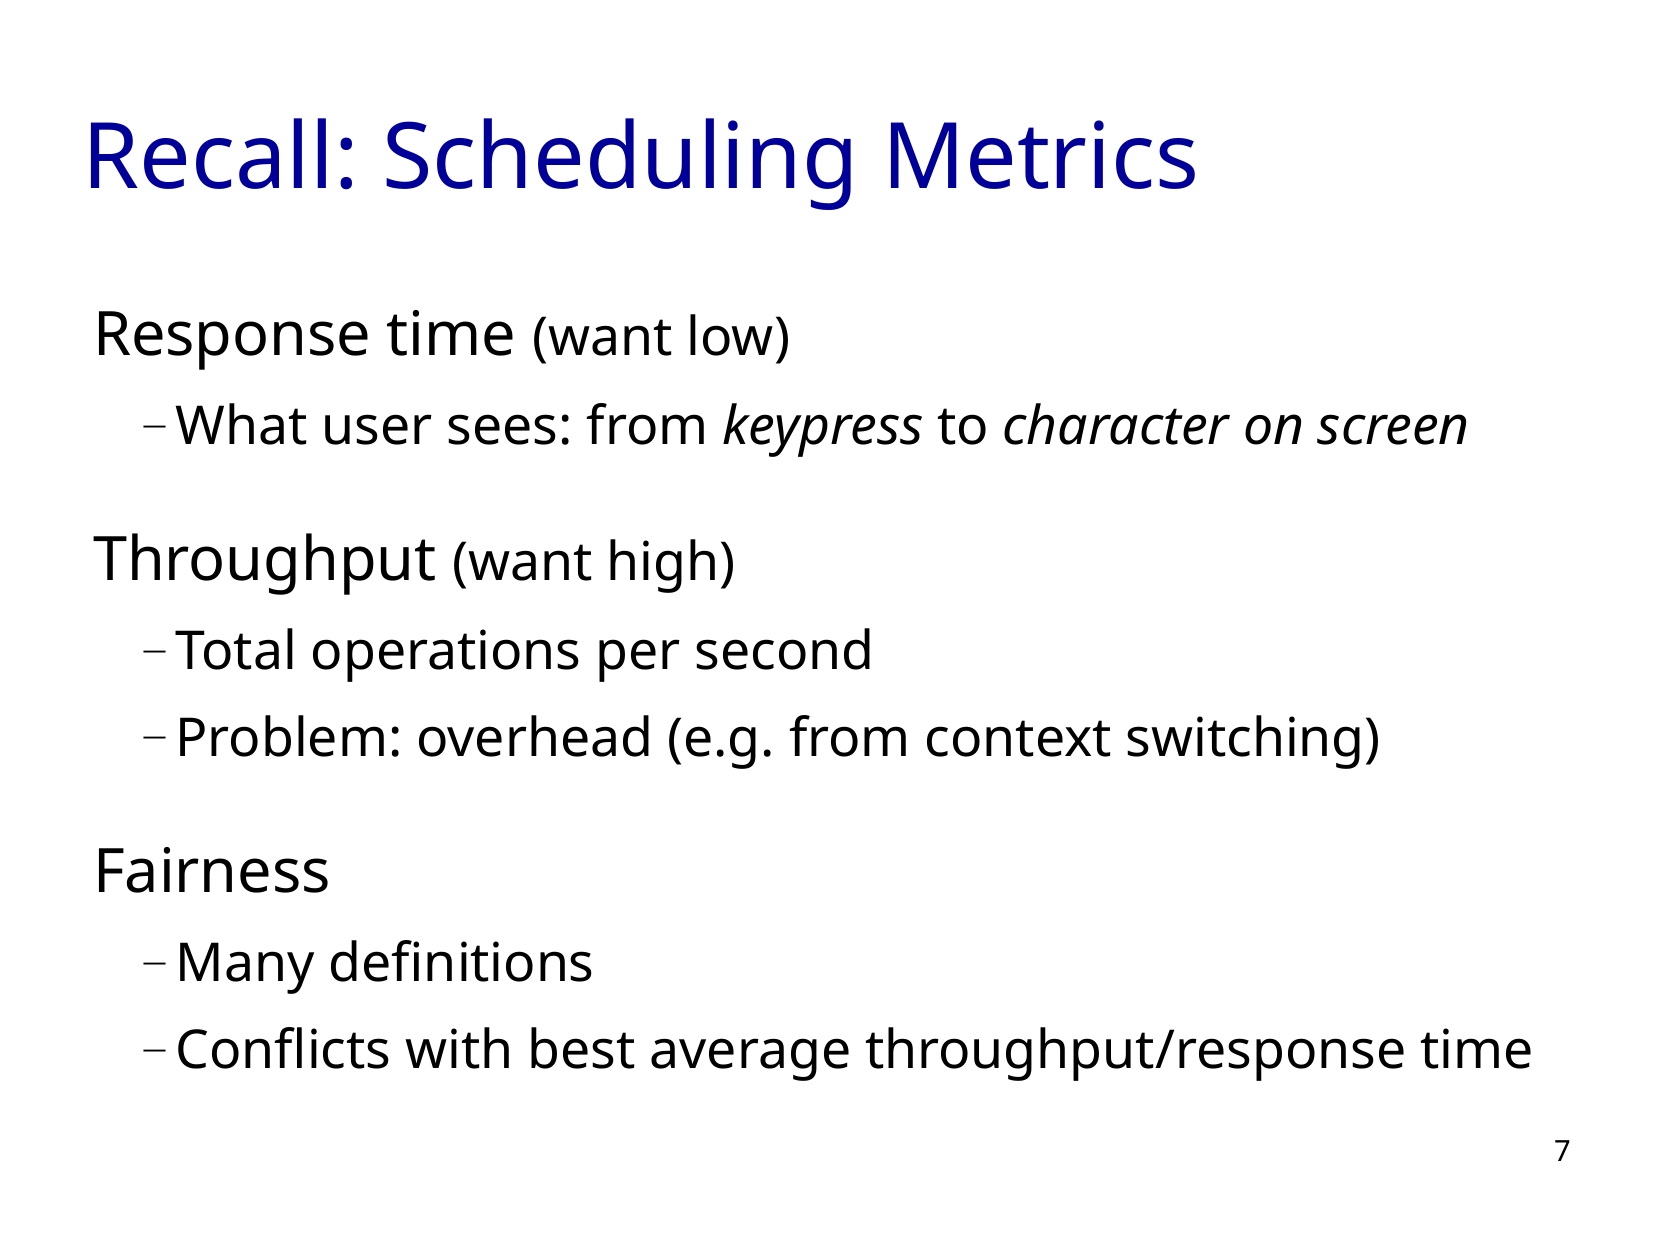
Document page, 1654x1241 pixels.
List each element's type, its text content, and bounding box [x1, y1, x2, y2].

title Recall: Scheduling Metrics [82, 49, 1571, 257]
list Response time (want low) What user sees: from keypress to character on screen Throughput (want high) Total operations per second Problem: overhead (e.g. from context switching) Fairness Many definitions Conflicts with best average throughput/response time [60, 290, 1571, 1096]
